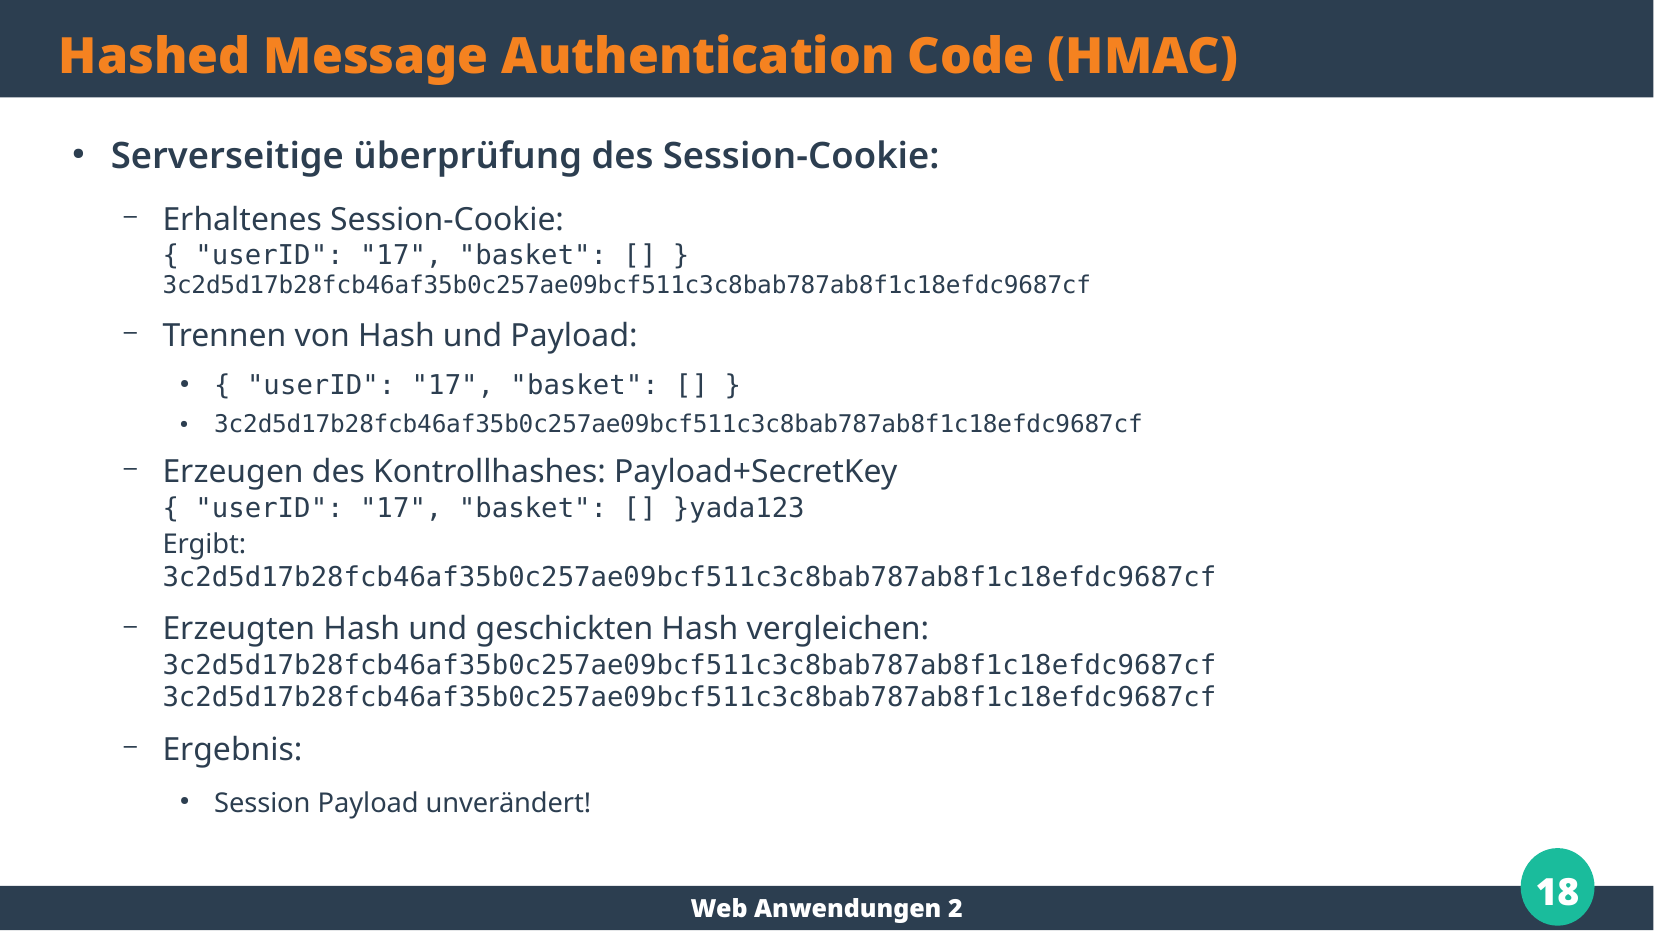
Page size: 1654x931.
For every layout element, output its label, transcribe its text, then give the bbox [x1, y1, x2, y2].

title Hashed Message Authentication Code (HMAC) [59, 8, 1595, 89]
list Serverseitige überprüfung des Session-Cookie: Erhaltenes Session-Cookie: { "userID": "17", "basket": [] } 3c2d5d17b28fcb46af35b0c257ae09bcf511c3c8bab787ab8f1c18efdc9687cf Trennen von Hash und Payload: { "userID": "17", "basket": [] } 3c2d5d17b28fcb46af35b0c257ae09bcf511c3c8bab787ab8f1c18efdc9687cf Erzeugen des Kontrollhashes: Payload+SecretKey { "userID": "17", "basket": [] }yada123 Ergibt: 3c2d5d17b28fcb46af35b0c257ae09bcf511c3c8bab787ab8f1c18efdc9687cf Erzeugten Hash und geschickten Hash vergleichen: 3c2d5d17b28fcb46af35b0c257ae09bcf511c3c8bab787ab8f1c18efdc9687cf 3c2d5d17b28fcb46af35b0c257ae09bcf511c3c8bab787ab8f1c18efdc9687cf Ergebnis: Session Payload unverändert! [59, 129, 1595, 864]
